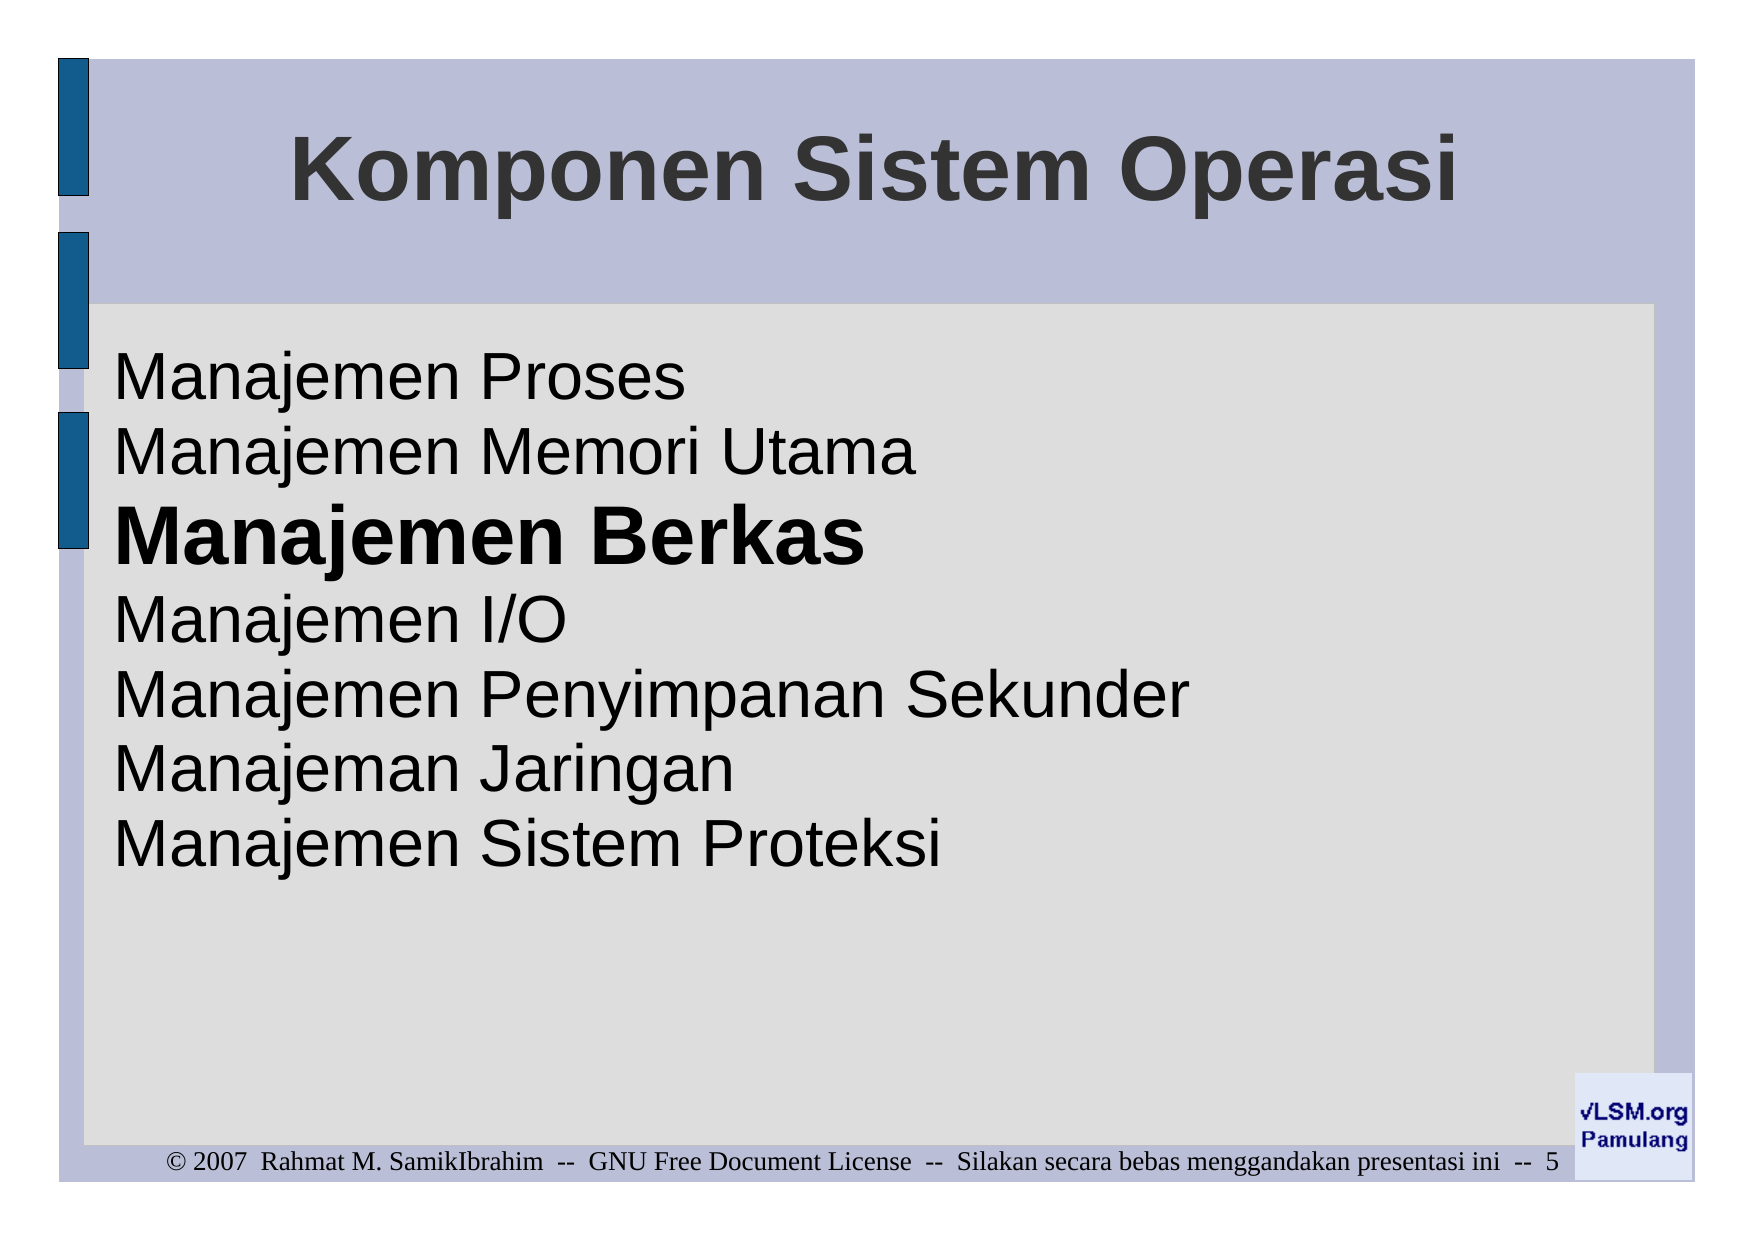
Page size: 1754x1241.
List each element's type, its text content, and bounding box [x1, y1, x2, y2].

list Manajemen Proses Manajemen Memori Utama Manajemen Berkas Manajemen I/O Manajemen Penyimpanan Sekunder Manajeman Jaringan Manajemen Sistem Proteksi [96, 339, 1656, 945]
title Komponen Sistem Operasi [95, 74, 1655, 263]
picture [1575, 1073, 1692, 1180]
